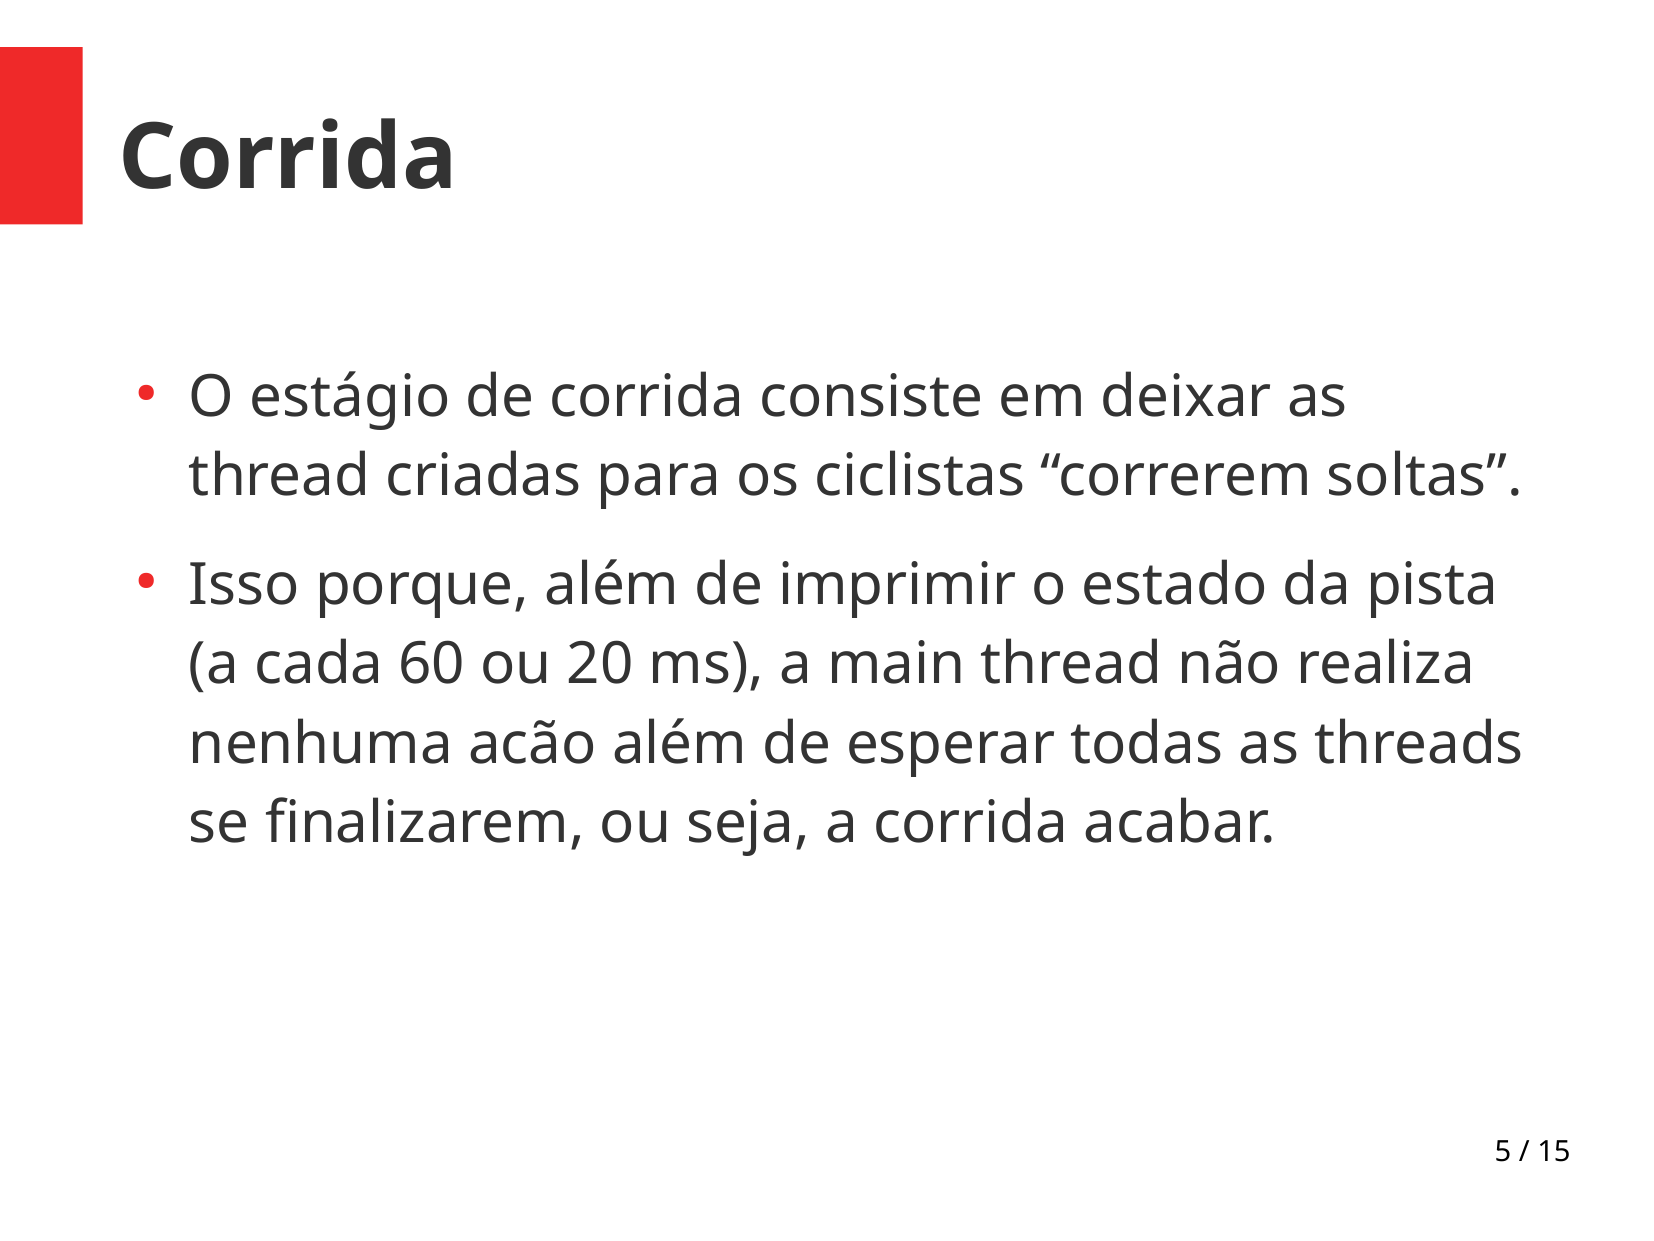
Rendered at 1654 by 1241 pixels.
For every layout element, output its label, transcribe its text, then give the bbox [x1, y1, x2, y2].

title Corrida [118, 49, 1571, 257]
list O estágio de corrida consiste em deixar as thread criadas para os ciclistas “correrem soltas”. Isso porque, além de imprimir o estado da pista (a cada 60 ou 20 ms), a main thread não realiza nenhuma acão além de esperar todas as threads se finalizarem, ou seja, a corrida acabar. [118, 354, 1536, 1074]
